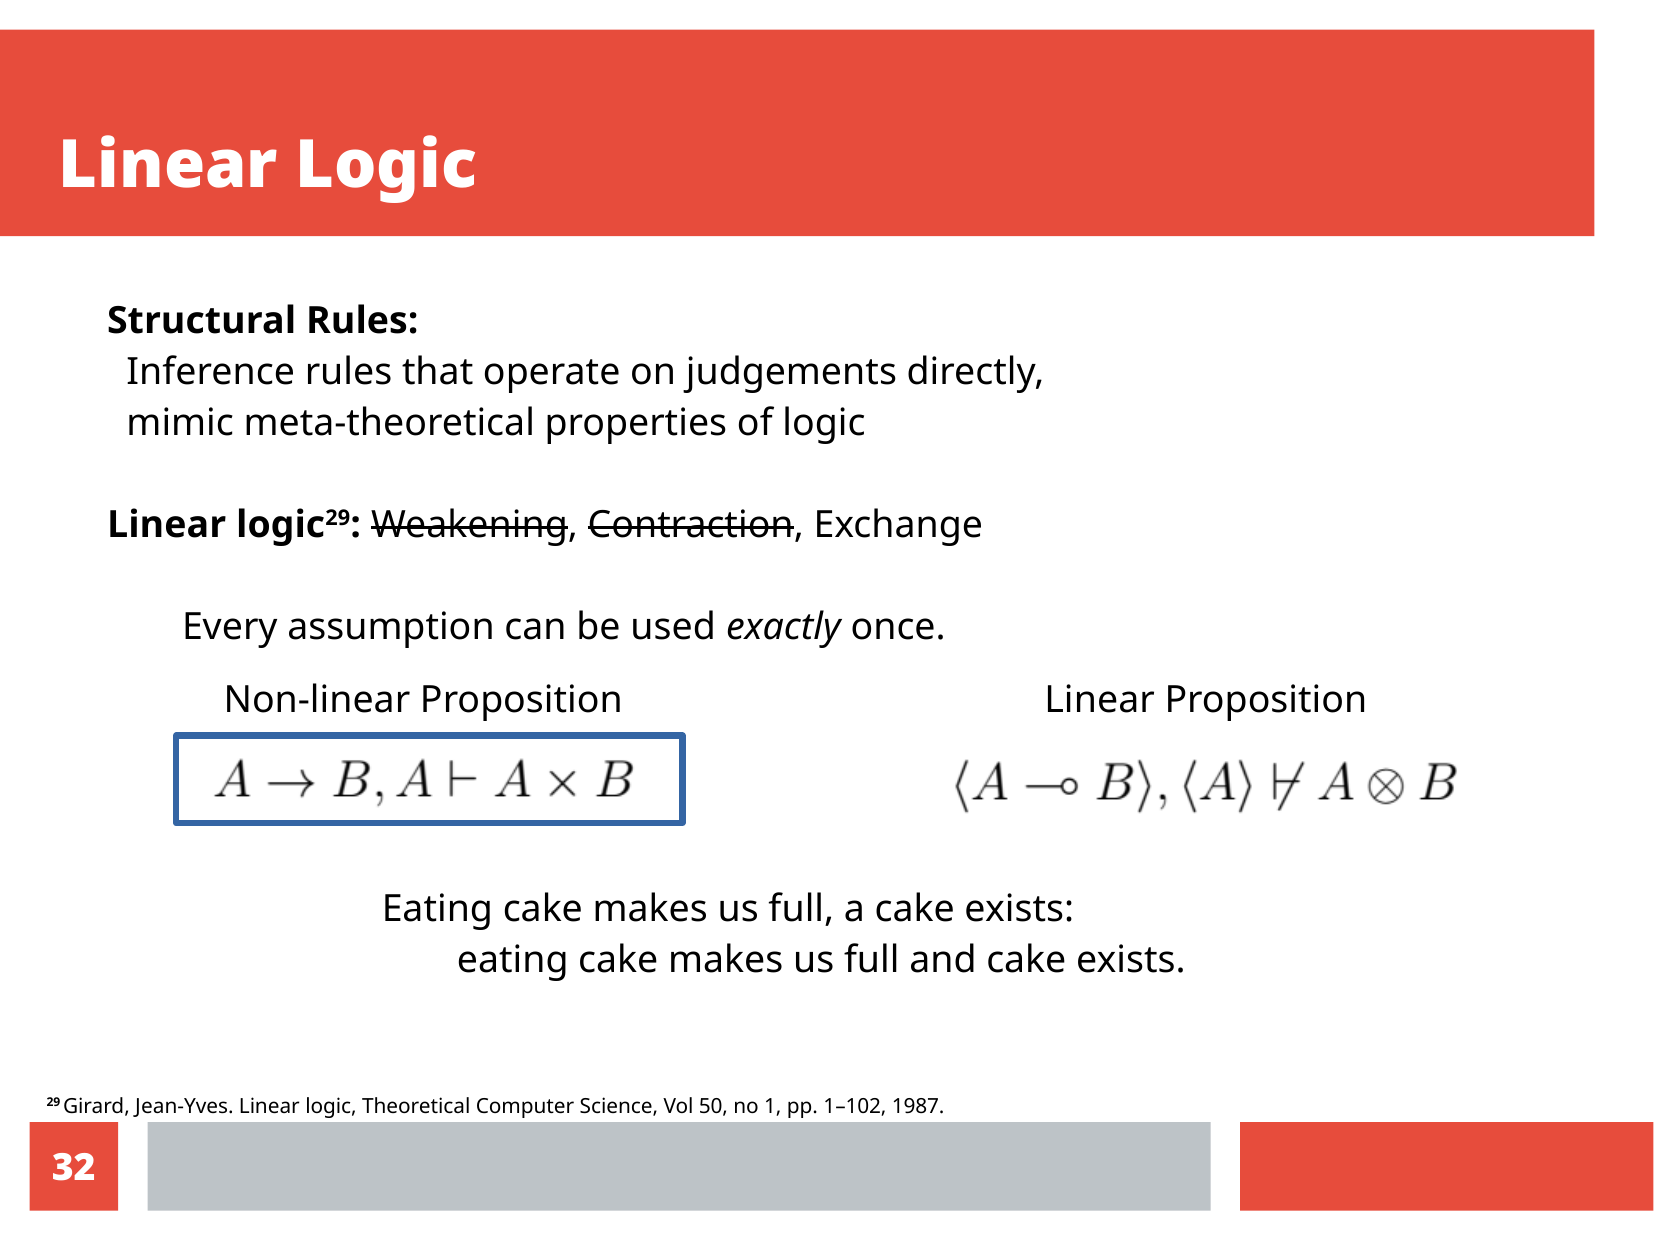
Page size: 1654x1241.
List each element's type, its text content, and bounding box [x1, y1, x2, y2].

text_box Linear Proposition [1029, 665, 1397, 724]
title Linear Logic [59, 59, 1595, 207]
picture [204, 748, 644, 817]
picture [945, 749, 1468, 825]
text_box Non-linear Proposition [208, 665, 654, 724]
text_box 29 Girard, Jean-Yves. Linear logic, Theoretical Computer Science, Vol 50, no 1, pp. 1–102, 1987. [31, 1083, 1612, 1148]
text_box Eating cake makes us full, a cake exists: eating cake makes us full and cake exists. [367, 874, 1264, 977]
text_box Structural Rules: Inference rules that operate on judgements directly, mimic meta-theoretical properties of logic Linear logic29: Weakening, Contraction, Exchange Every assumption can be used exactly once. [92, 285, 1479, 649]
